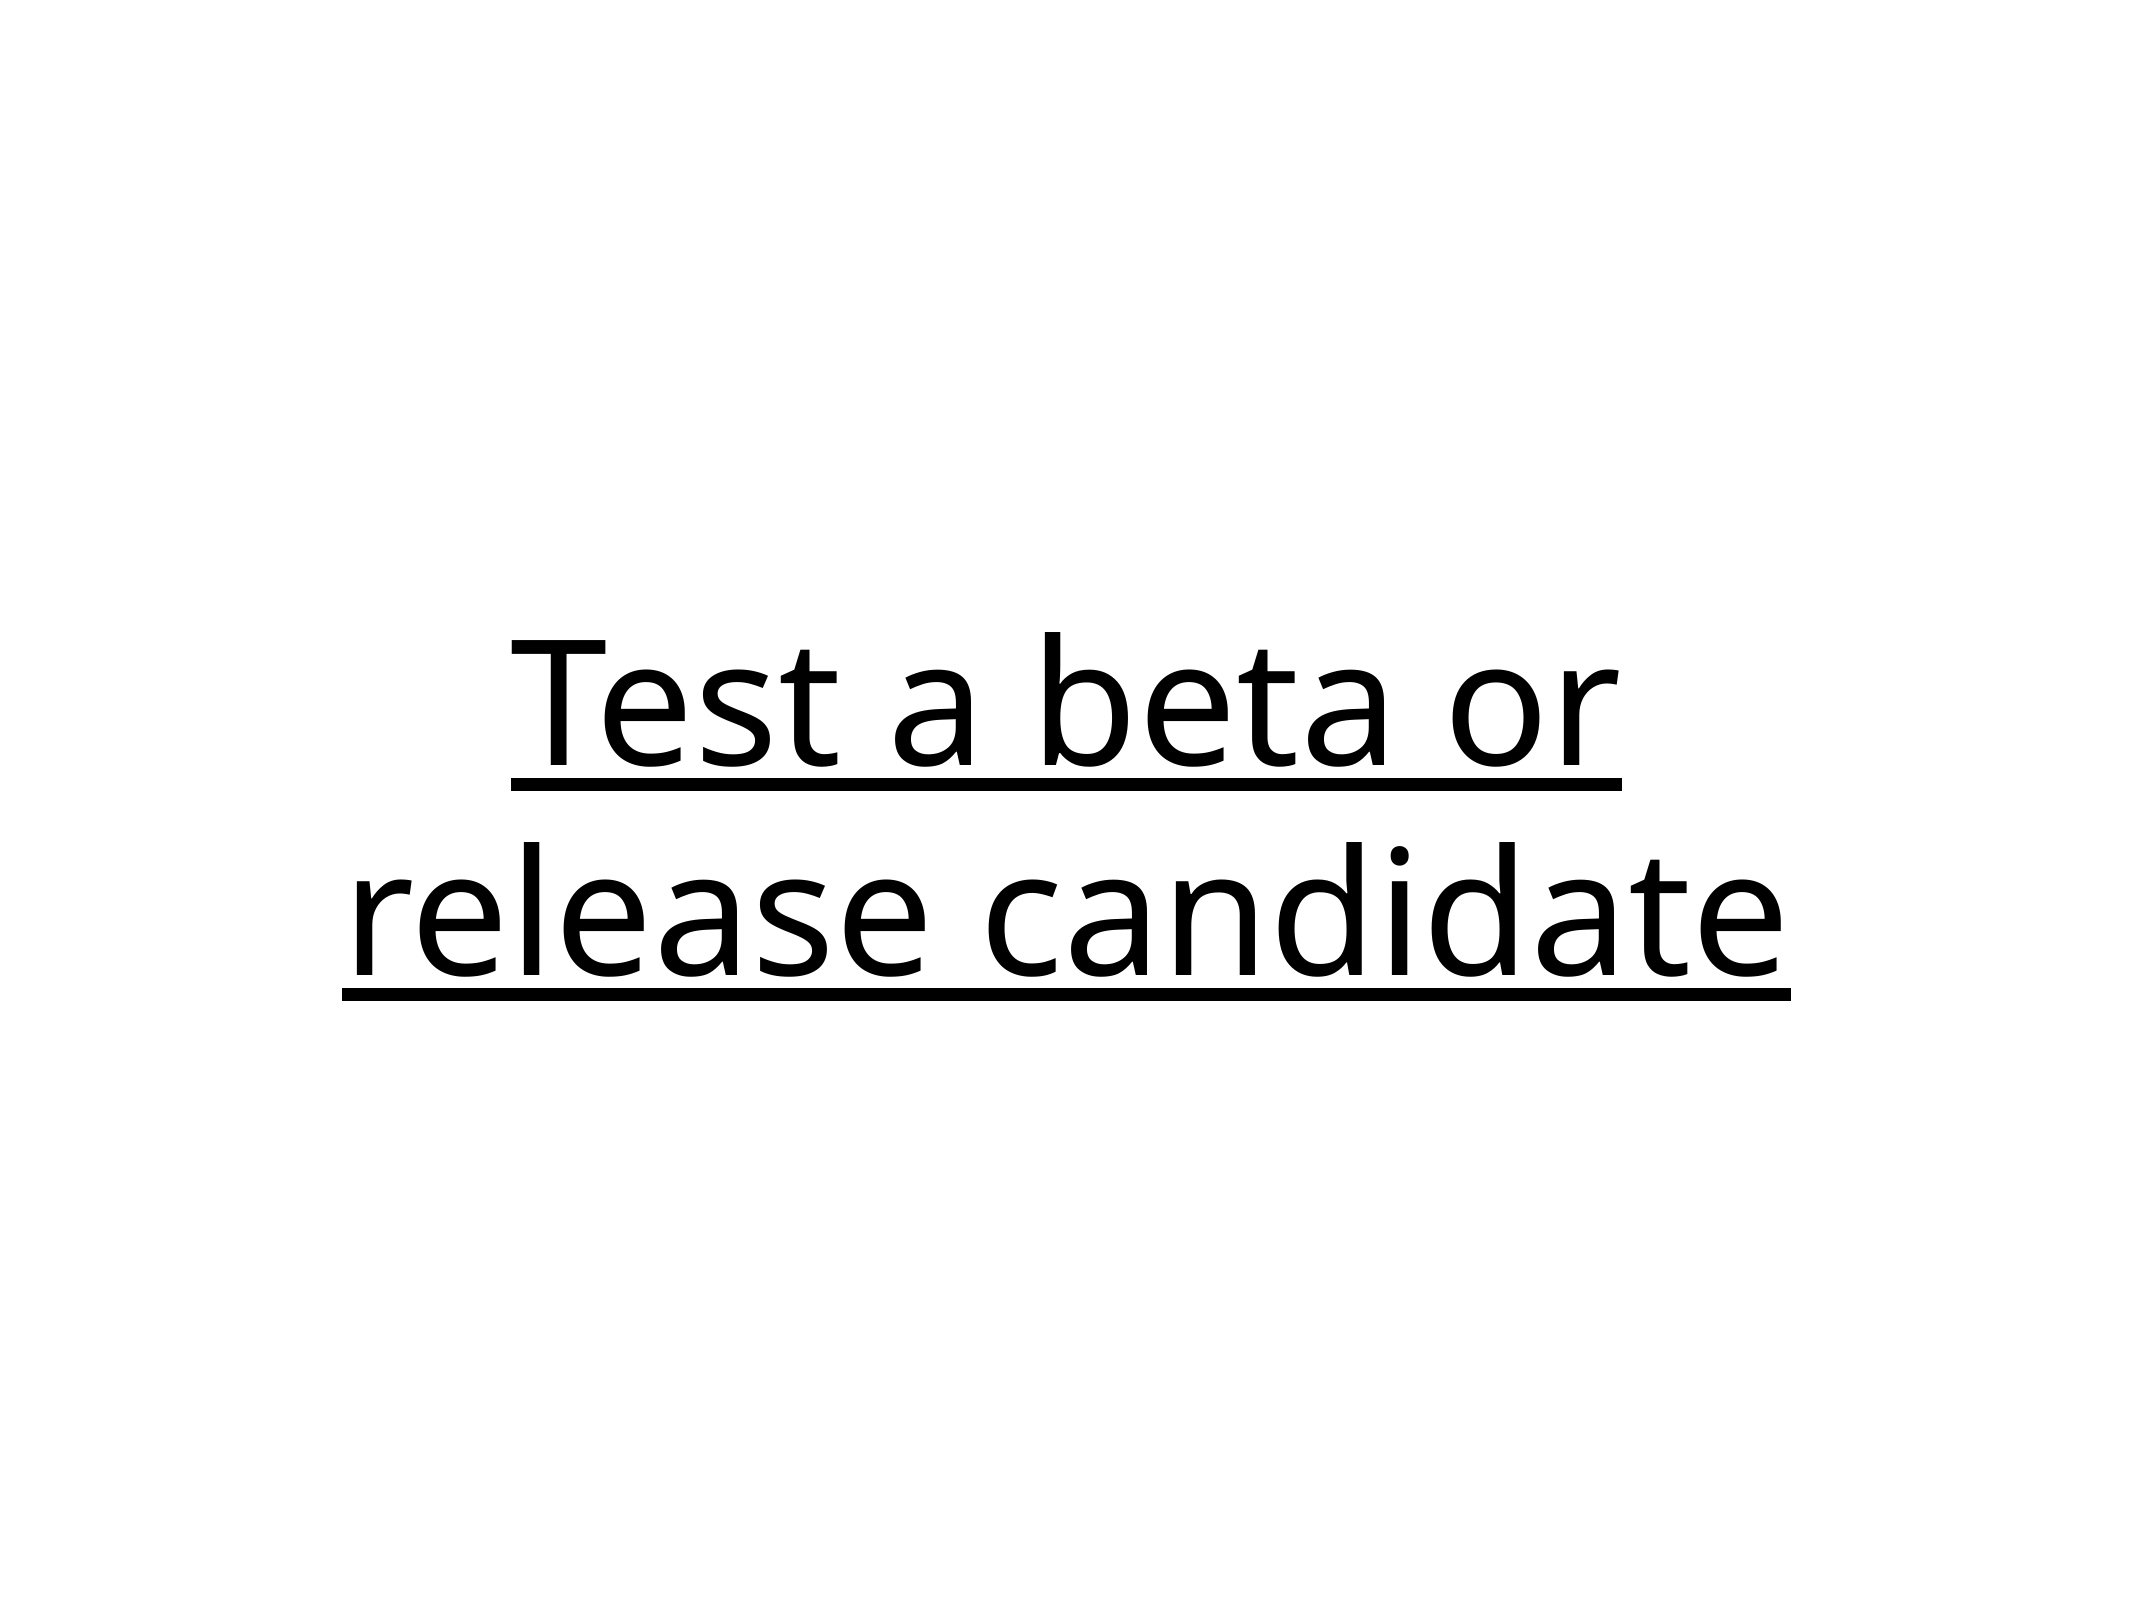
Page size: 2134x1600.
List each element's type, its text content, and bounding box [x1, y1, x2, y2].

title Test a beta or release candidate [208, 487, 1925, 1113]
